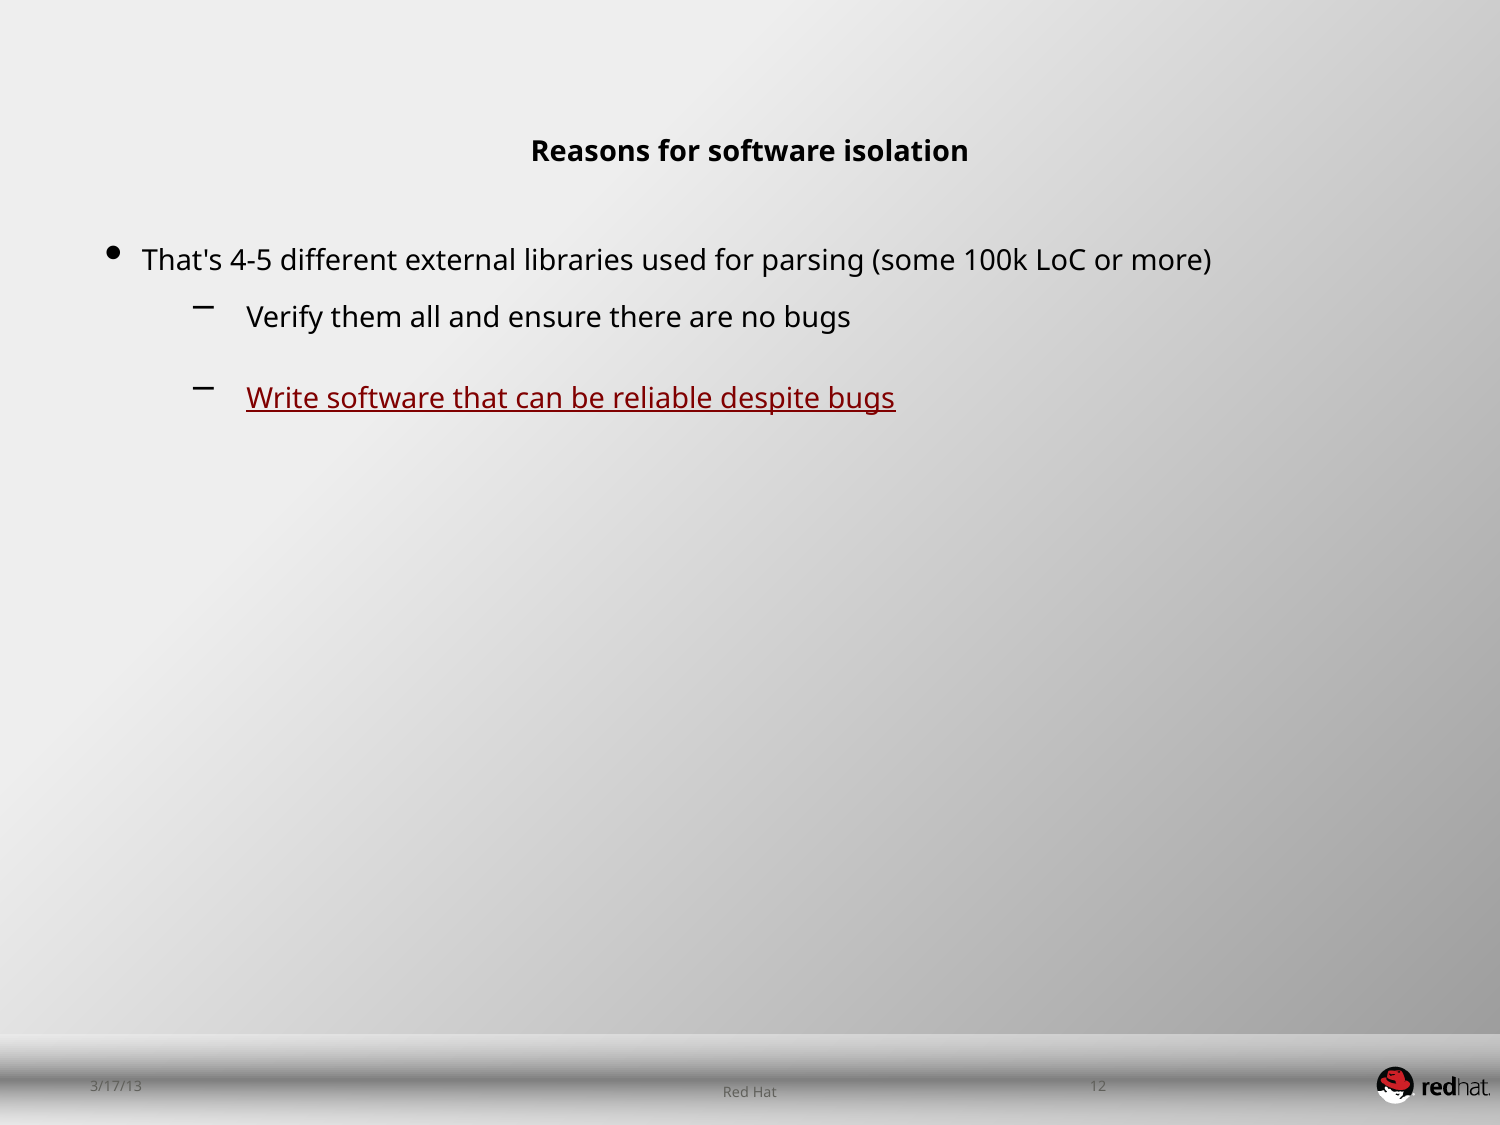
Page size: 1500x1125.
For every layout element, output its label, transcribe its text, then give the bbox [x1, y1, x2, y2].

slide_number <number> [1074, 1051, 1337, 1112]
footer Red Hat [300, 1065, 1200, 1110]
picture [1364, 1057, 1500, 1110]
slide_number 3/17/13 [75, 1051, 425, 1112]
list That's 4-5 different external libraries used for parsing (some 100k LoC or more) Verify them all and ensure there are no bugs Write software that can be reliable despite bugs [74, 209, 1425, 1012]
title Reasons for software isolation [75, 22, 1426, 188]
